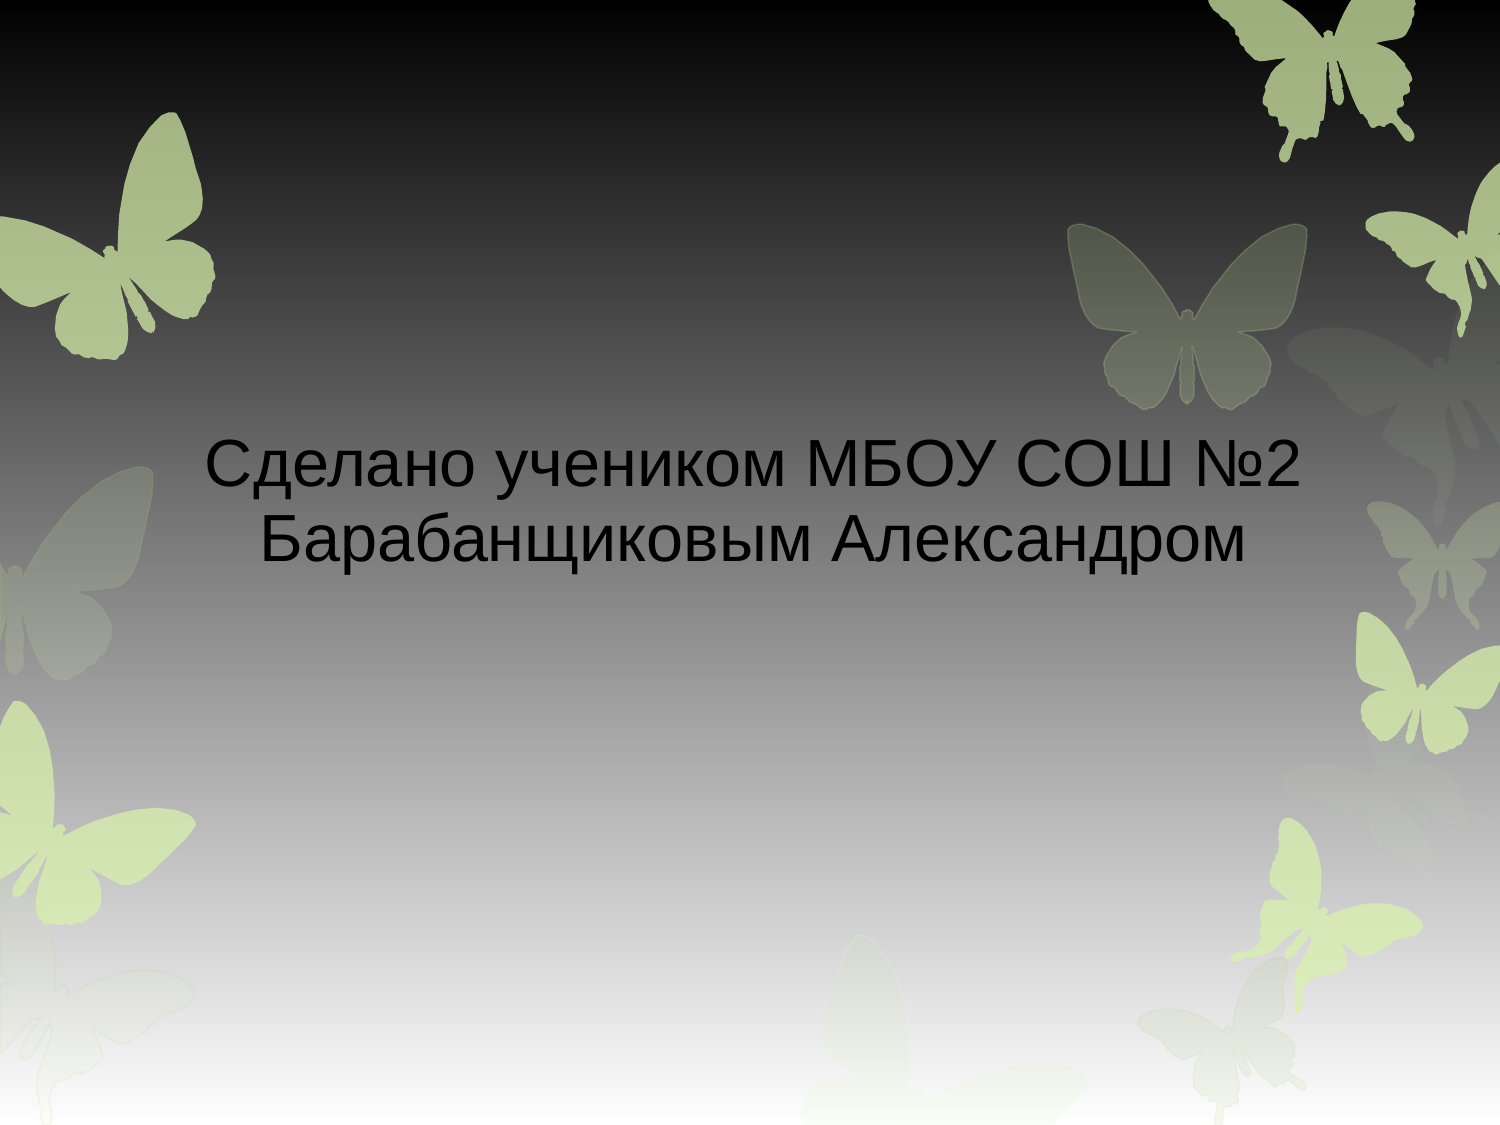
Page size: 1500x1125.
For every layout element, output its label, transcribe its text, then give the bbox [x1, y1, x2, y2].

subtitle Сделано учеником МБОУ СОШ №2 Барабанщиковым Александром [79, 129, 1430, 873]
